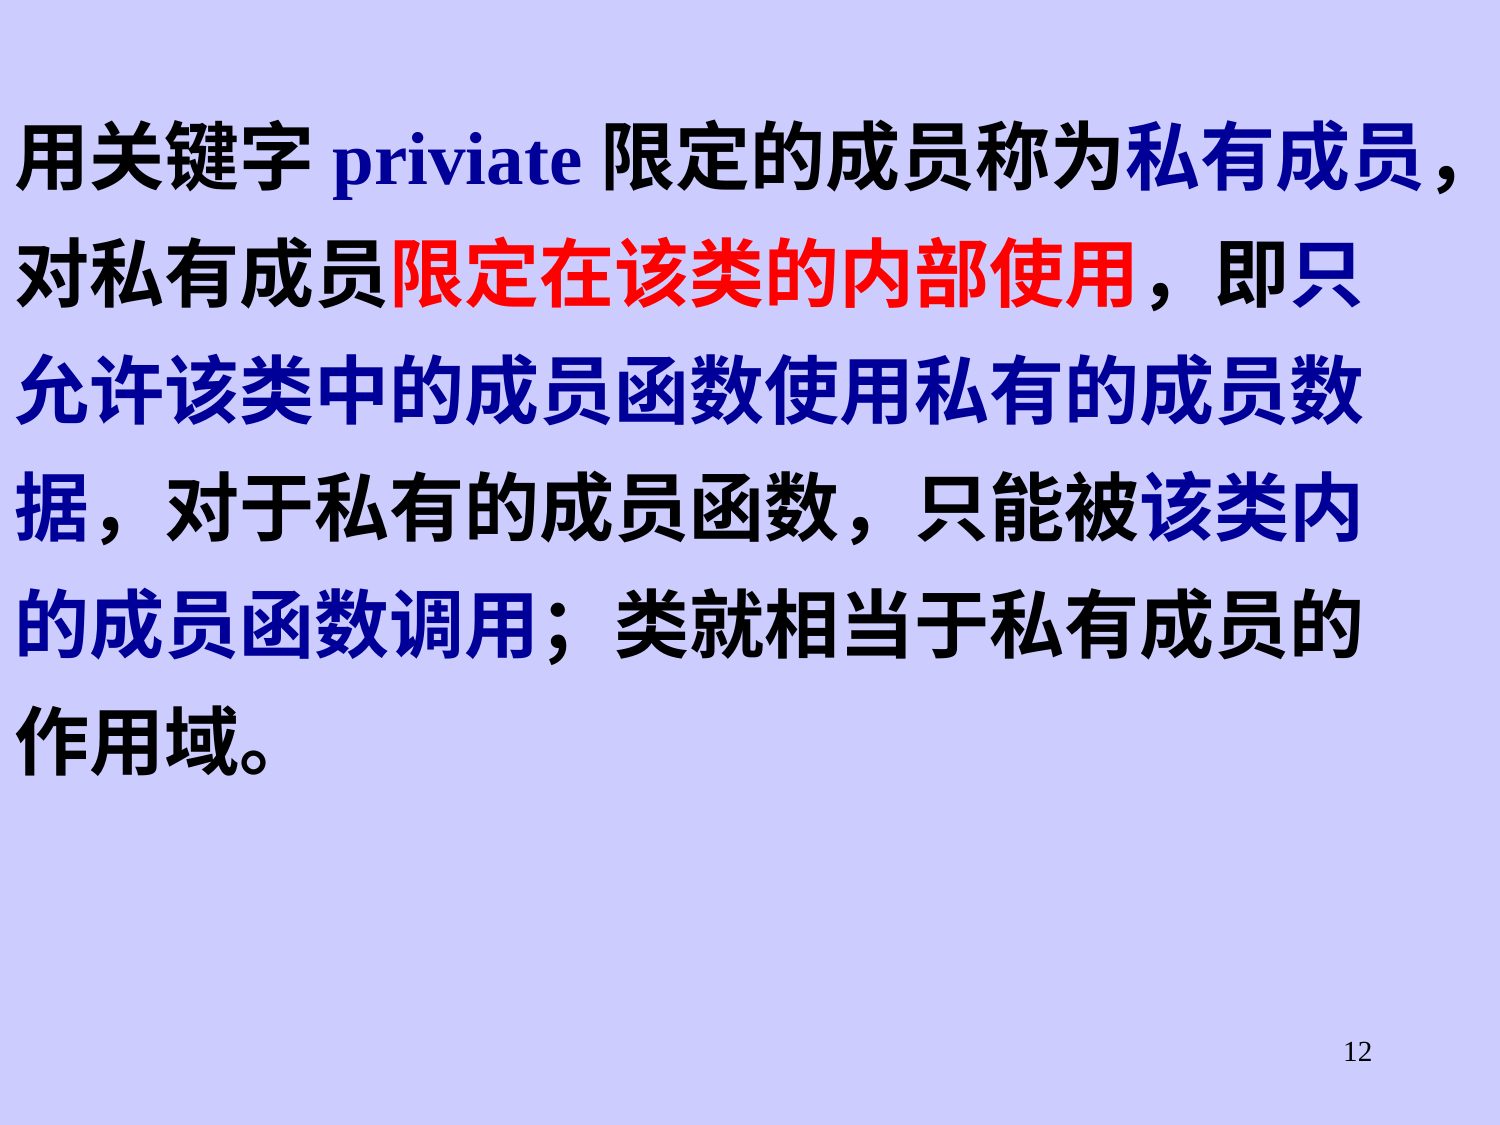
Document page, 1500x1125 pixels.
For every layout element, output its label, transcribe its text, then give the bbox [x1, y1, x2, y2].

text_box <编号> [1074, 1025, 1388, 1101]
text_box 用关键字priviate限定的成员称为私有成员，对私有成员限定在该类的内部使用，即只允许该类中的成员函数使用私有的成员数据，对于私有的成员函数，只能被该类内的成员函数调用；类就相当于私有成员的作用域。 [0, 74, 1450, 793]
